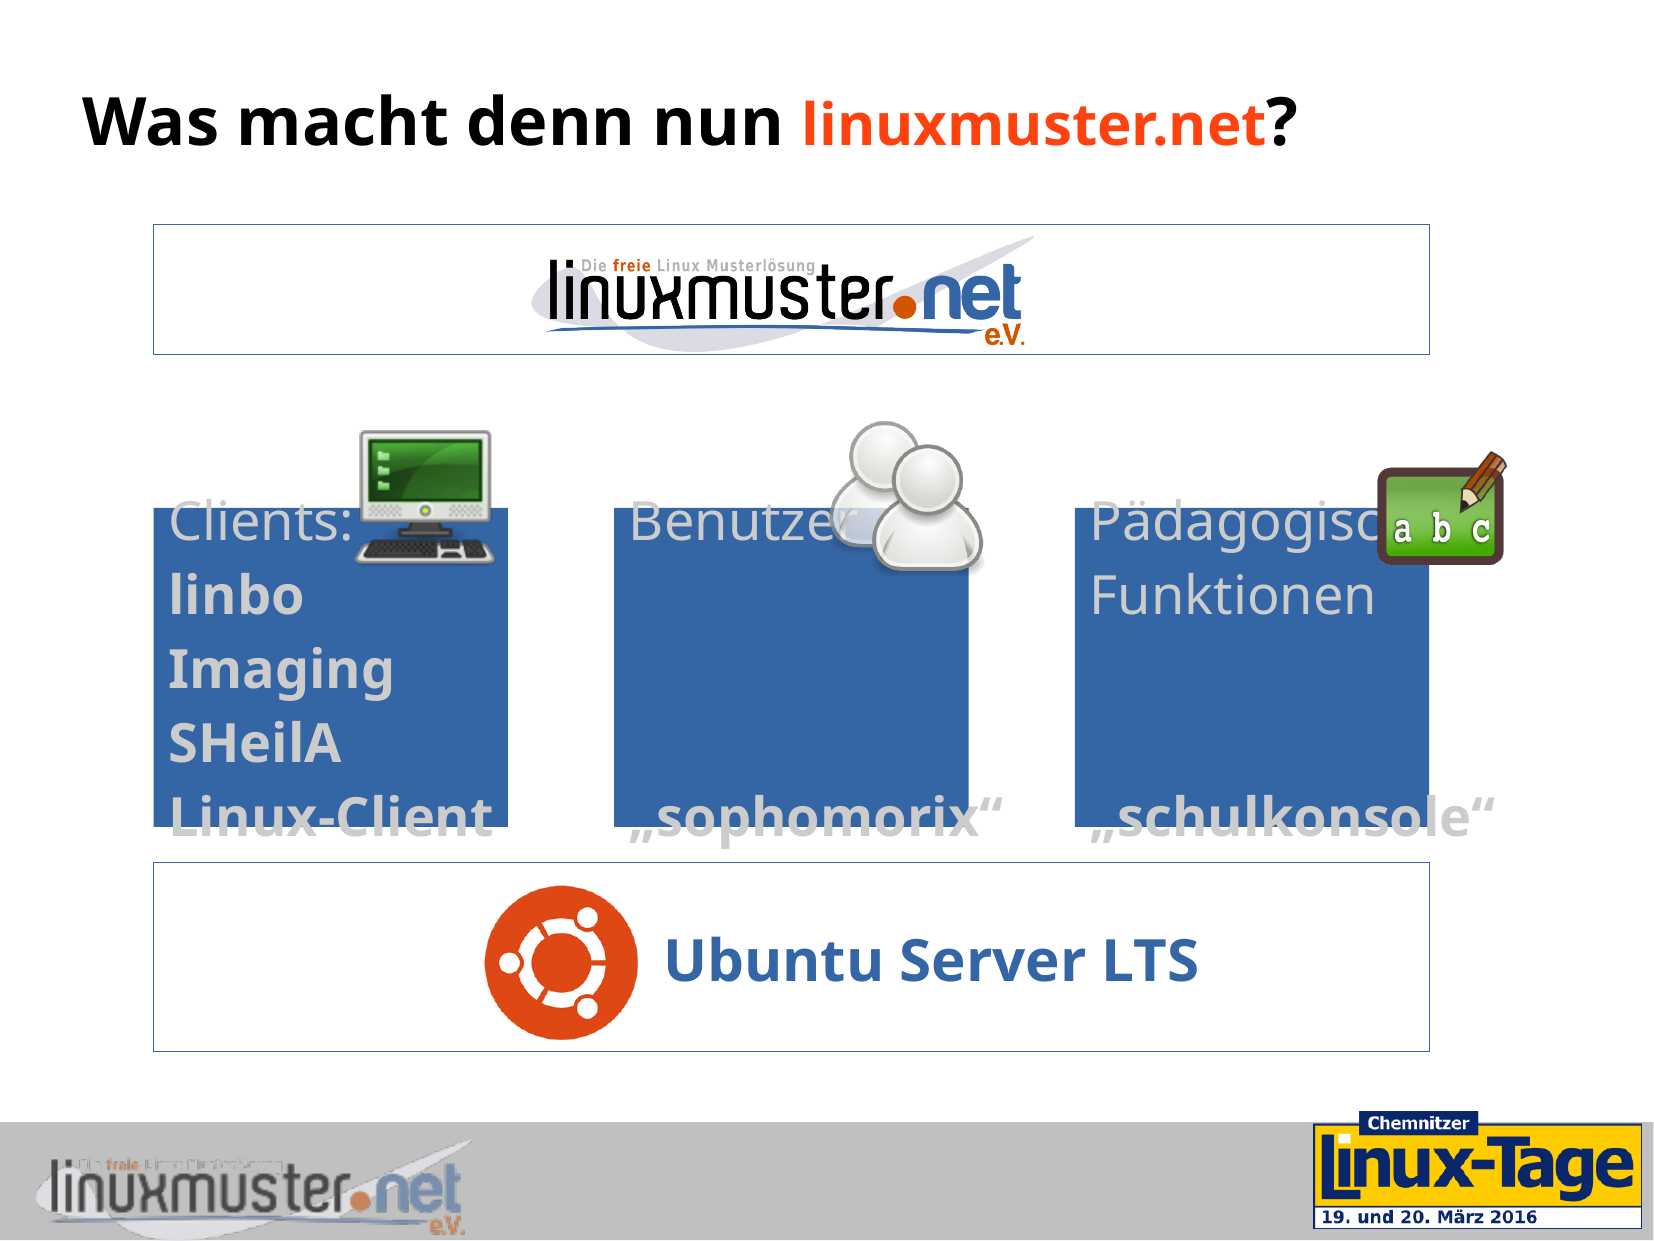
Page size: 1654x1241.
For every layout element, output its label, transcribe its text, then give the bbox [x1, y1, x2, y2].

picture [484, 885, 638, 1040]
text_box Benutzer „sophomorix“ [614, 507, 969, 827]
text_box Clients: linbo Imaging SHeilA Linux-Client [153, 507, 508, 827]
picture [36, 1140, 473, 1241]
picture [814, 401, 1004, 591]
picture [531, 236, 1034, 352]
picture [1370, 448, 1512, 591]
picture [354, 425, 497, 567]
title Was macht denn nun linuxmuster.net? [82, 49, 1571, 190]
text_box Ubuntu Server LTS [648, 911, 1193, 993]
picture [1313, 1111, 1642, 1229]
text_box Pädagogische Funktionen „schulkonsole“ [1074, 507, 1430, 827]
